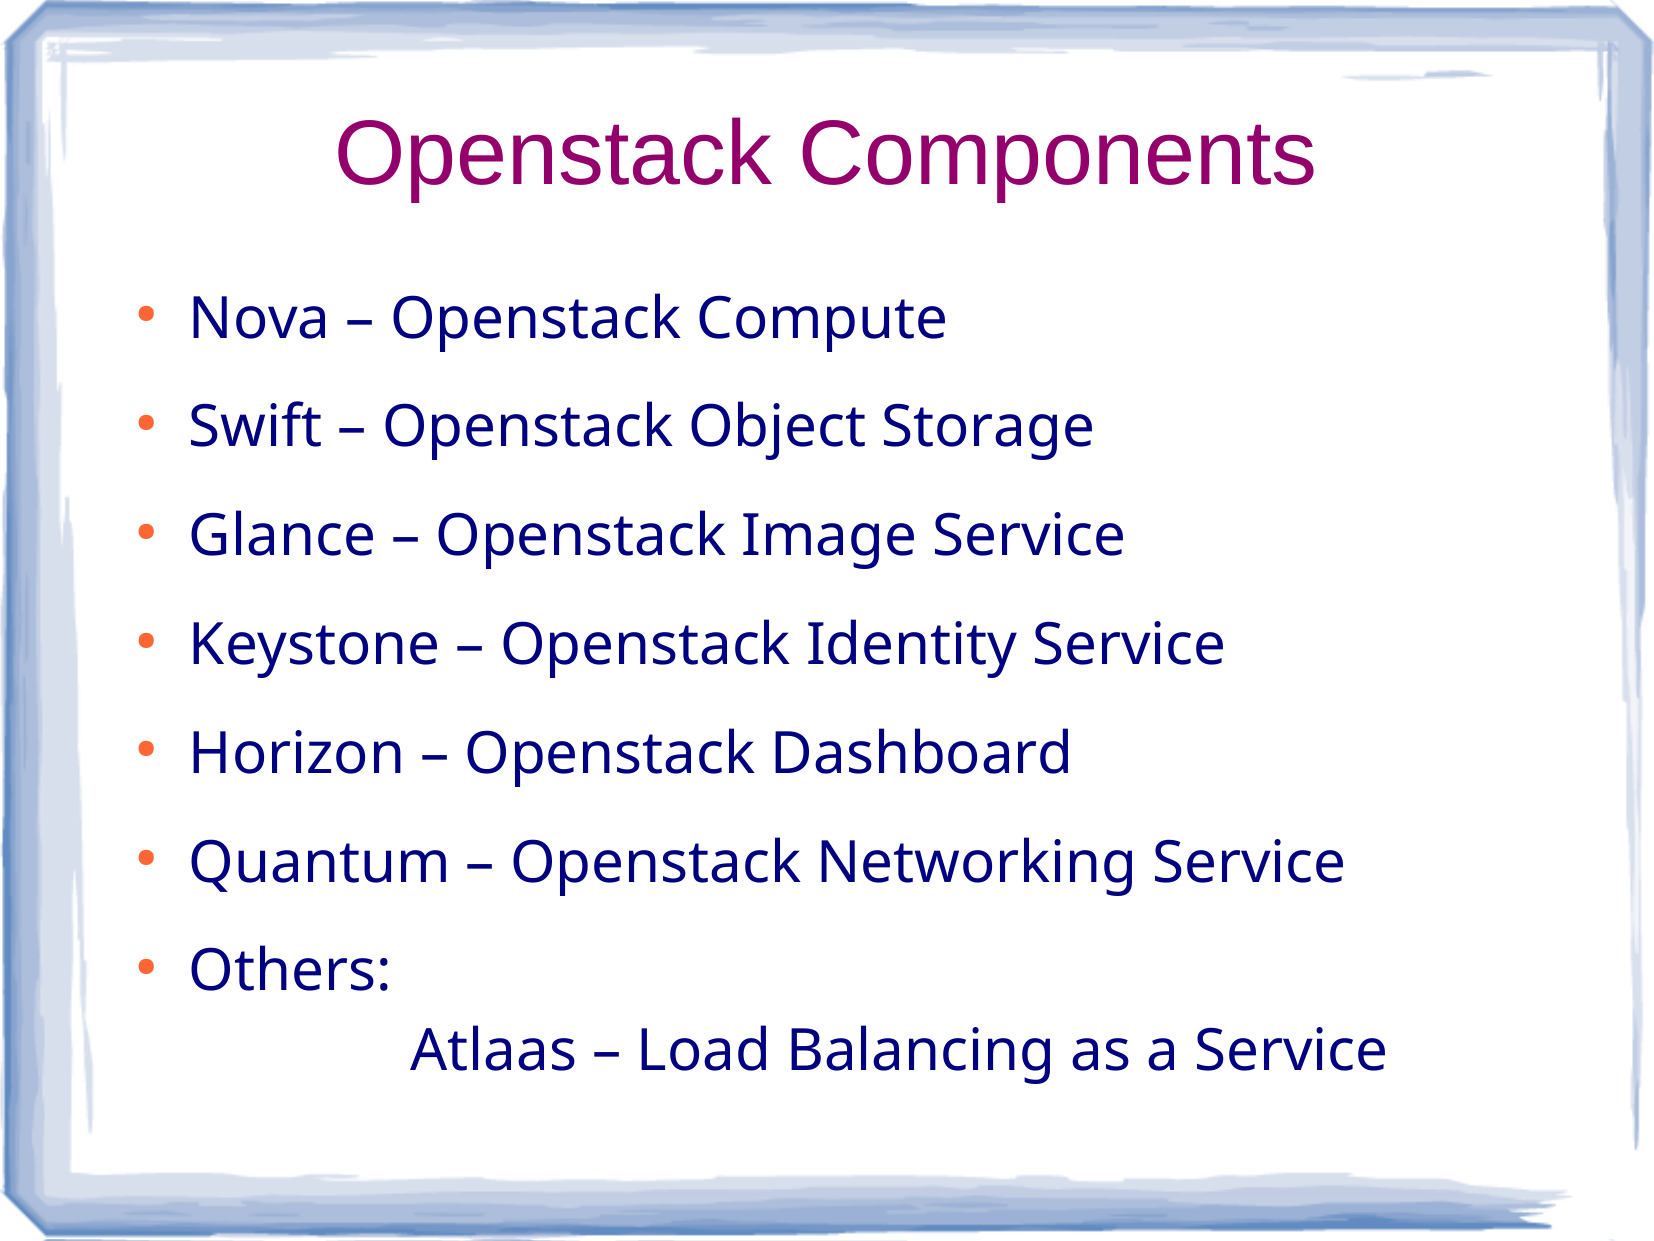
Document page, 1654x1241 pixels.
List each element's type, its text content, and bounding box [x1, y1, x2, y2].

list Nova – Openstack Compute Swift – Openstack Object Storage Glance – Openstack Image Service Keystone – Openstack Identity Service Horizon – Openstack Dashboard Quantum – Openstack Networking Service Others: Atlaas – Load Balancing as a Service [118, 275, 1571, 1058]
picture [0, 0, 1654, 1241]
title Openstack Components [82, 49, 1571, 257]
